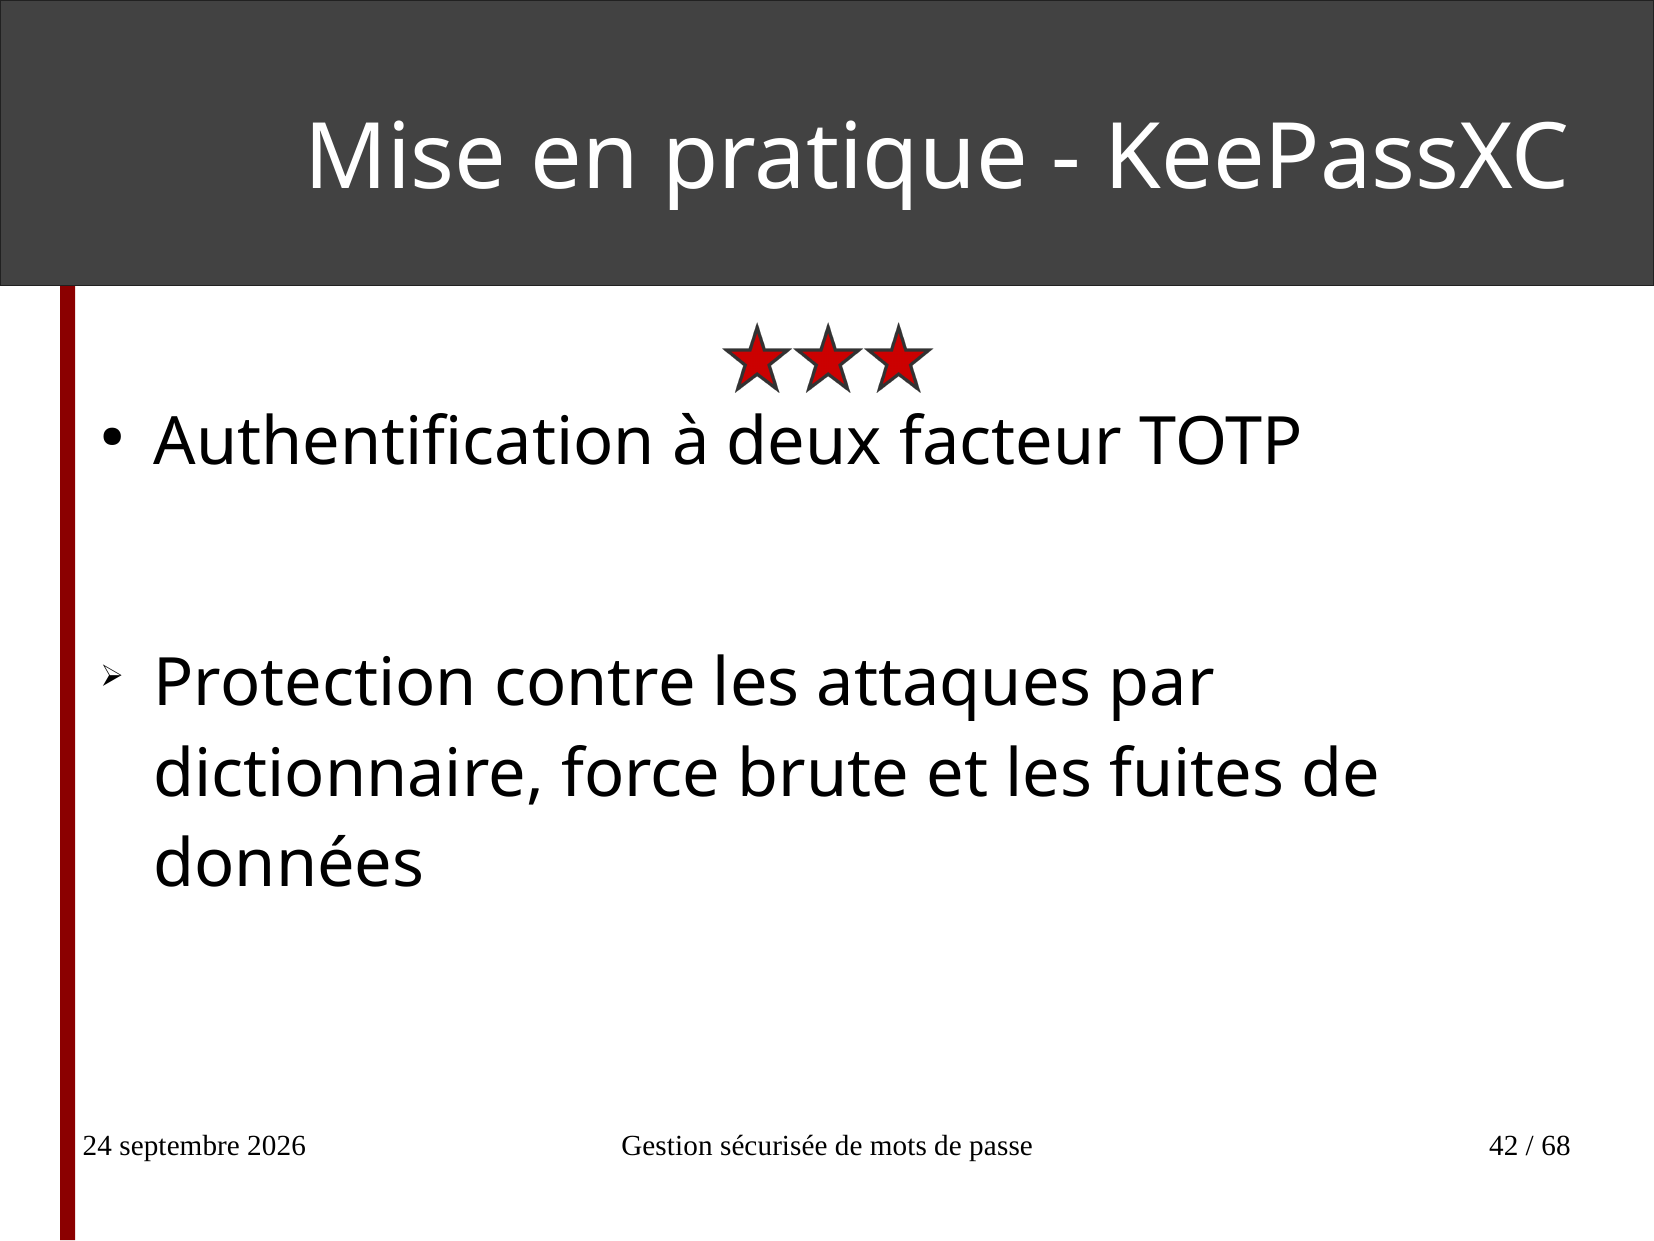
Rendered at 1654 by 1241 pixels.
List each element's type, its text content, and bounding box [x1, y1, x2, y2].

picture [713, 314, 941, 401]
list Authentification à deux facteur TOTP Protection contre les attaques par dictionnaire, force brute et les fuites de données [82, 290, 1571, 1010]
title Mise en pratique - KeePassXC [82, 49, 1571, 257]
